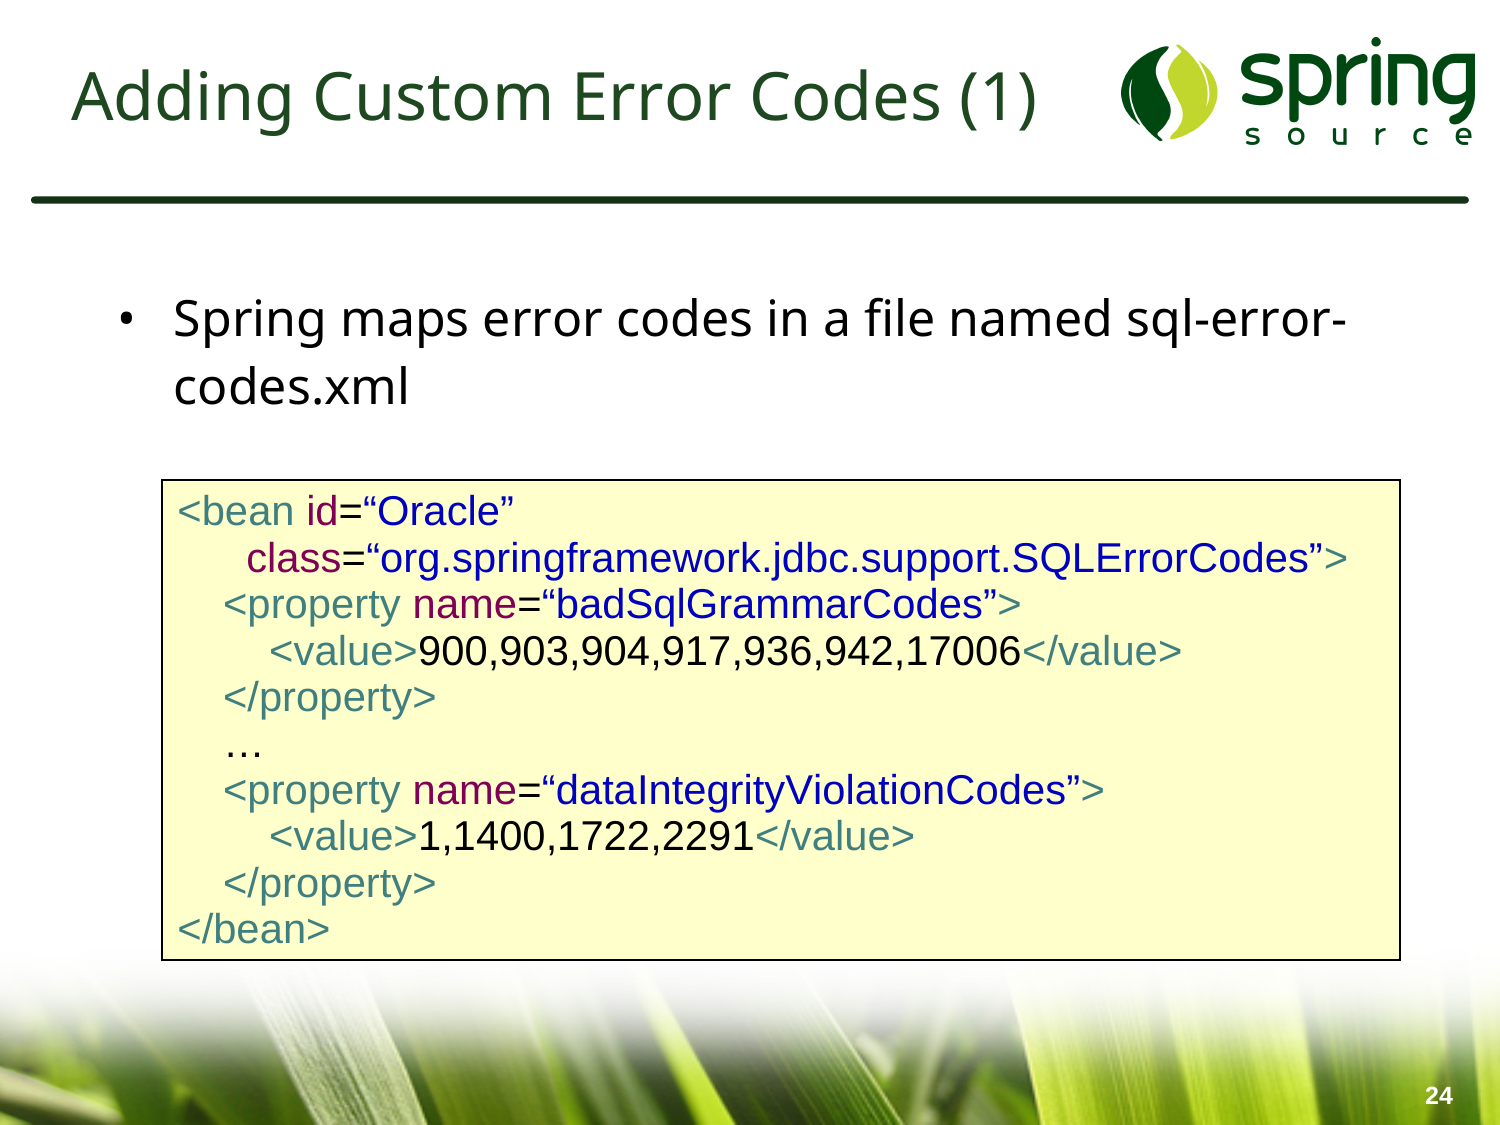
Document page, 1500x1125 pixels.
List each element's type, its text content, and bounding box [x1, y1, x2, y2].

text_box <bean id=“Oracle” class=“org.springframework.jdbc.support.SQLErrorCodes”> <property name=“badSqlGrammarCodes”> <value>900,903,904,917,936,942,17006</value> </property> … <property name=“dataIntegrityViolationCodes”> <value>1,1400,1722,2291</value> </property> </bean> [162, 480, 1401, 961]
title Adding Custom Error Codes (1) [56, 5, 1089, 184]
picture [1121, 37, 1475, 145]
list Spring maps error codes in a file named sql-error-codes.xml [103, 275, 1394, 938]
picture [0, 944, 1500, 1125]
